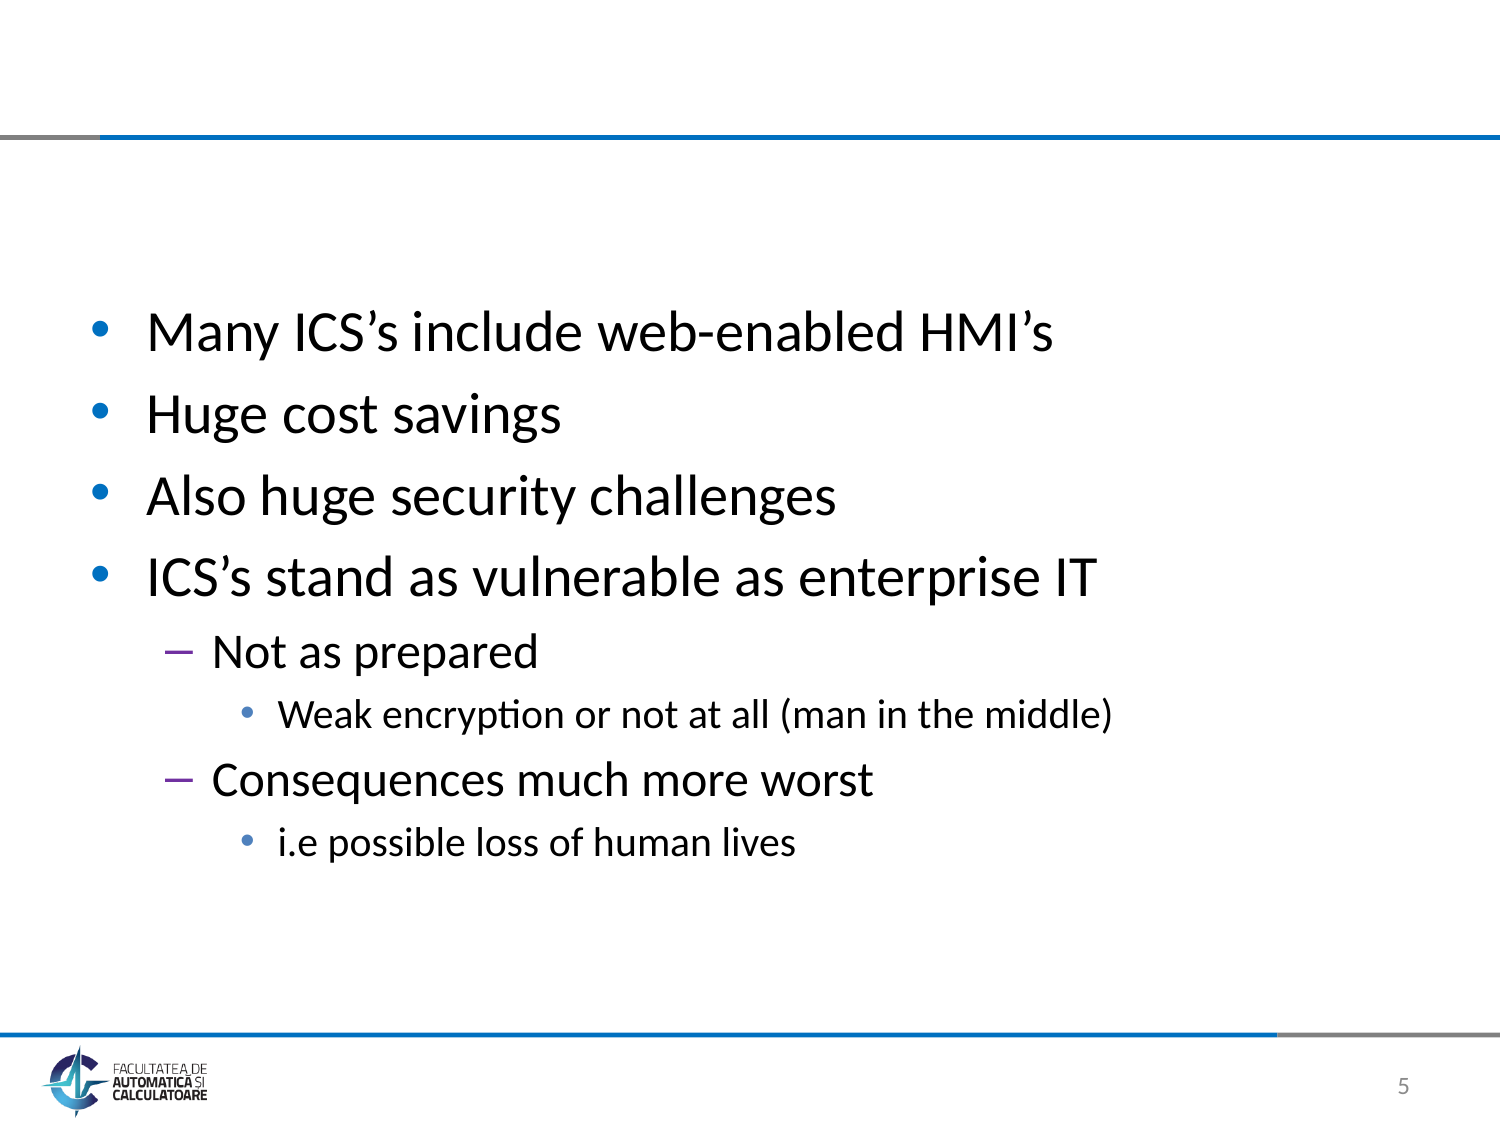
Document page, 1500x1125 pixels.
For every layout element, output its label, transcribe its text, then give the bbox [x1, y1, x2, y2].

list Many ICS’s include web-enabled HMI’s Huge cost savings Also huge security challenges ICS’s stand as vulnerable as enterprise IT Not as prepared Weak encryption or not at all (man in the middle) Consequences much more worst i.e possible loss of human lives [75, 184, 1425, 975]
title [75, 30, 1425, 138]
picture [41, 1045, 207, 1118]
